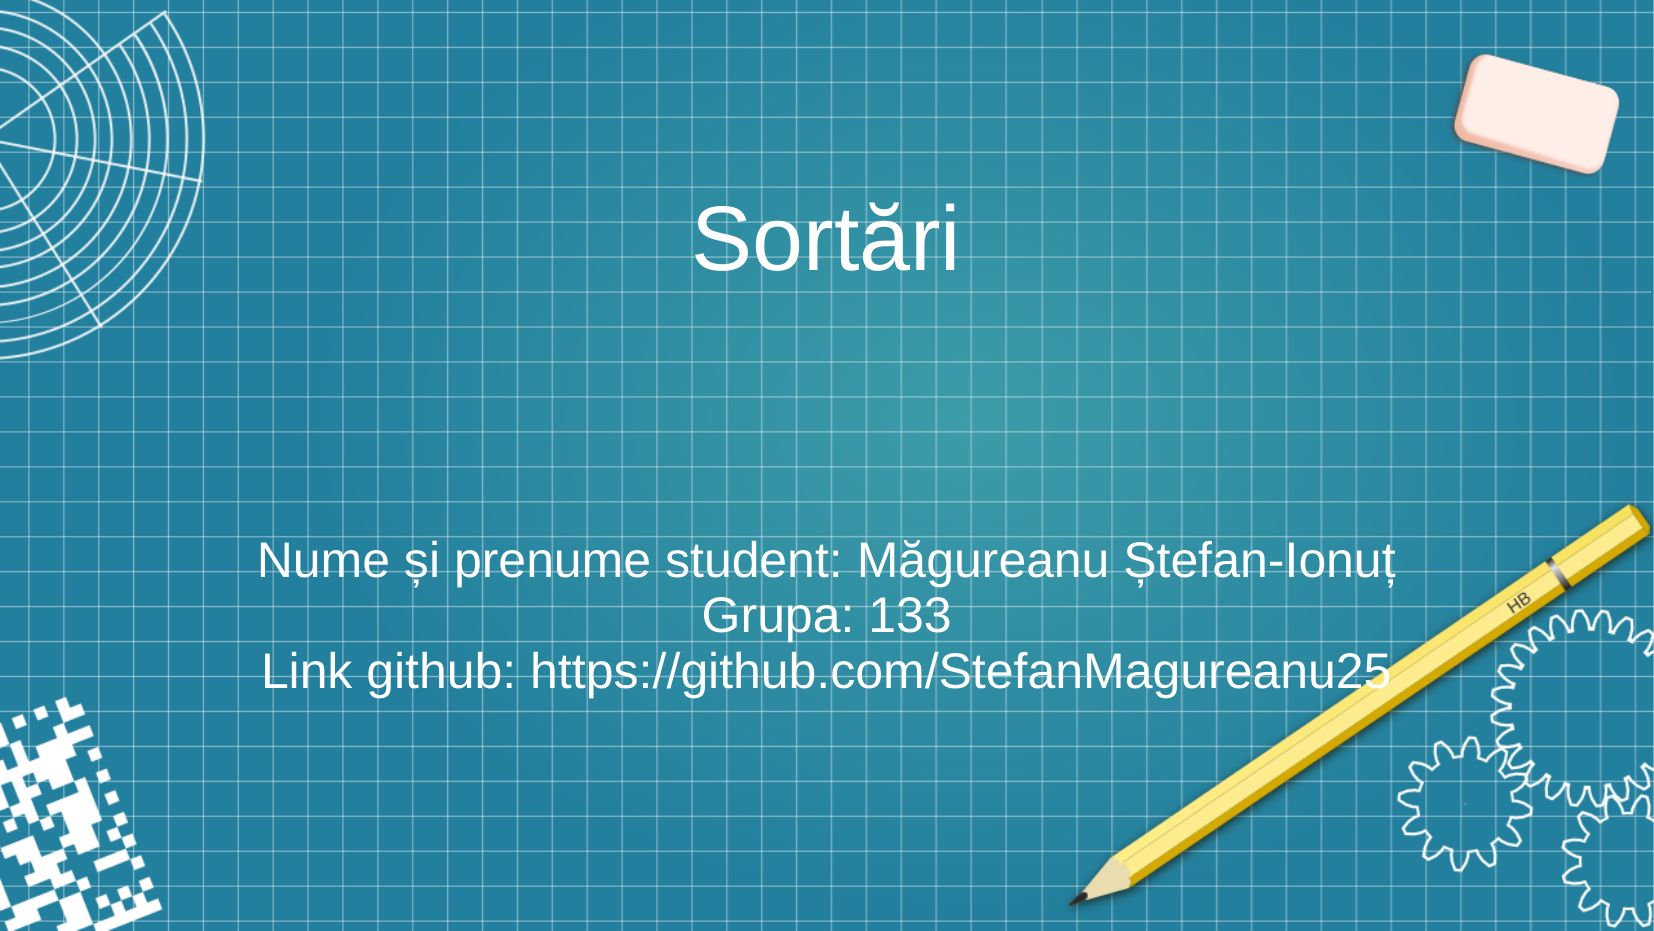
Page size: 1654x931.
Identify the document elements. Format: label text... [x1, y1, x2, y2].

title Sortări [82, 132, 1571, 346]
subtitle Nume și prenume student: Măgureanu Ștefan-Ionuț Grupa: 133 Link github: https://github.com/StefanMagureanu25 [82, 389, 1571, 842]
picture [0, 0, 1654, 931]
